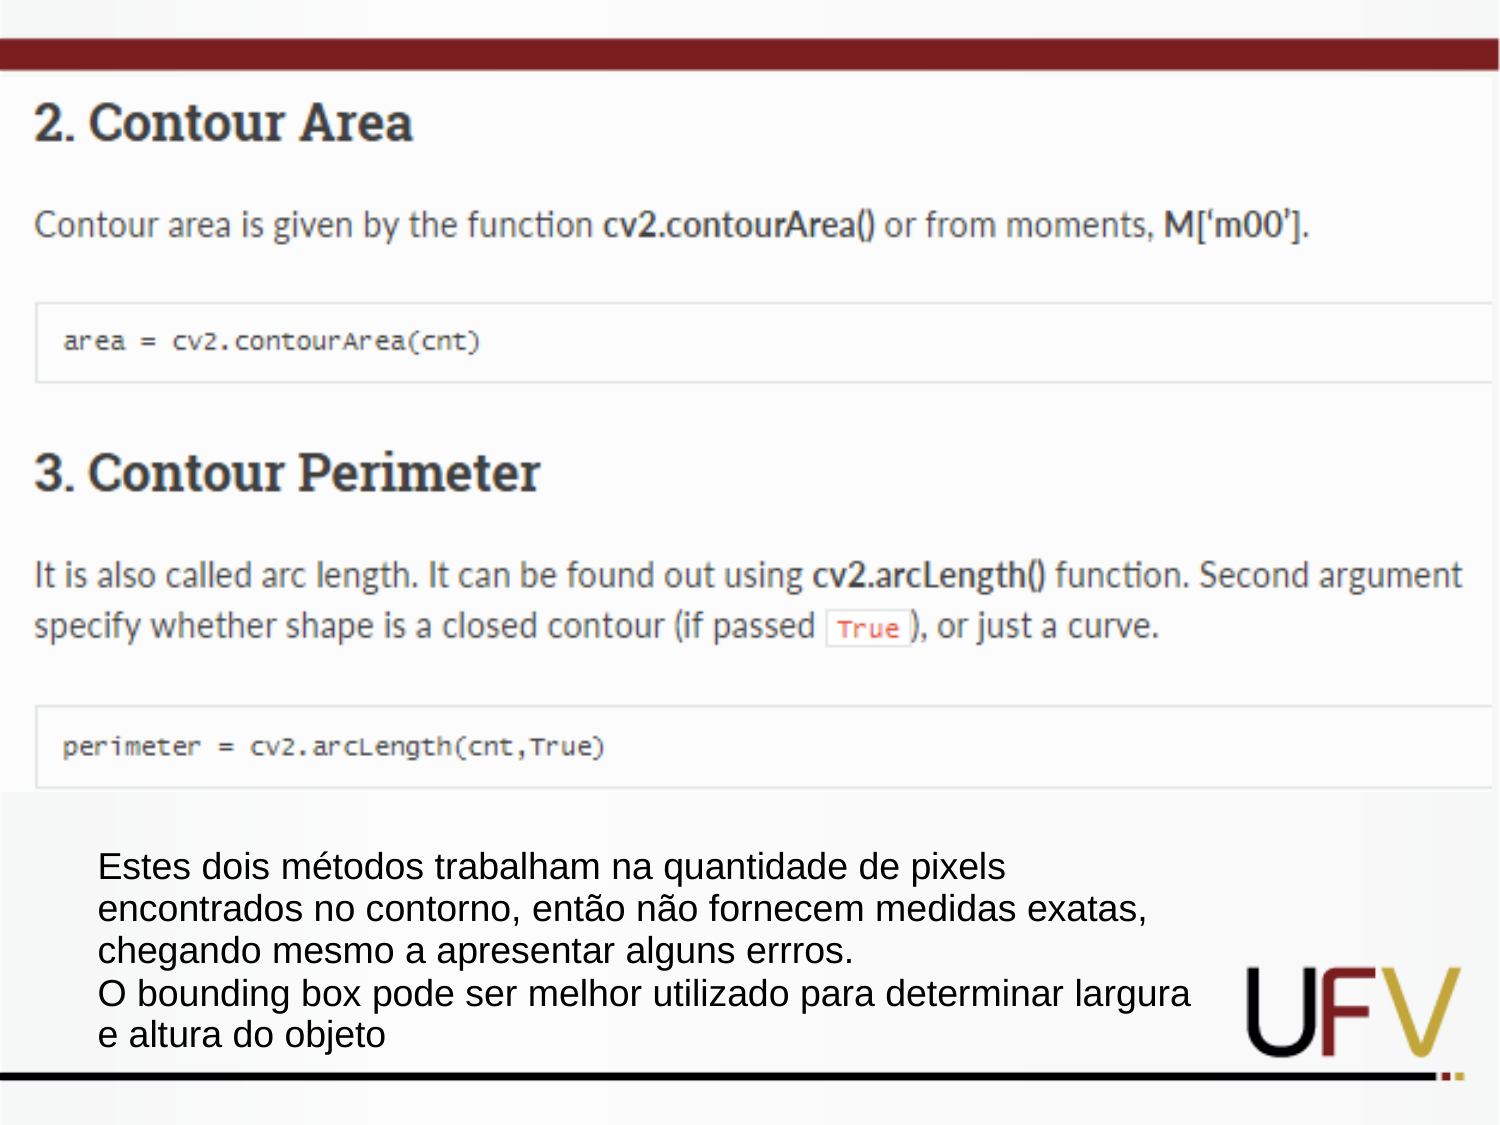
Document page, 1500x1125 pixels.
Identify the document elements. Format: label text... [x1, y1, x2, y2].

picture [0, 0, 1500, 1125]
text_box Estes dois métodos trabalham na quantidade de pixels encontrados no contorno, então não fornecem medidas exatas, chegando mesmo a apresentar alguns errros. O bounding box pode ser melhor utilizado para determinar largura e altura do objeto [82, 838, 1229, 1064]
